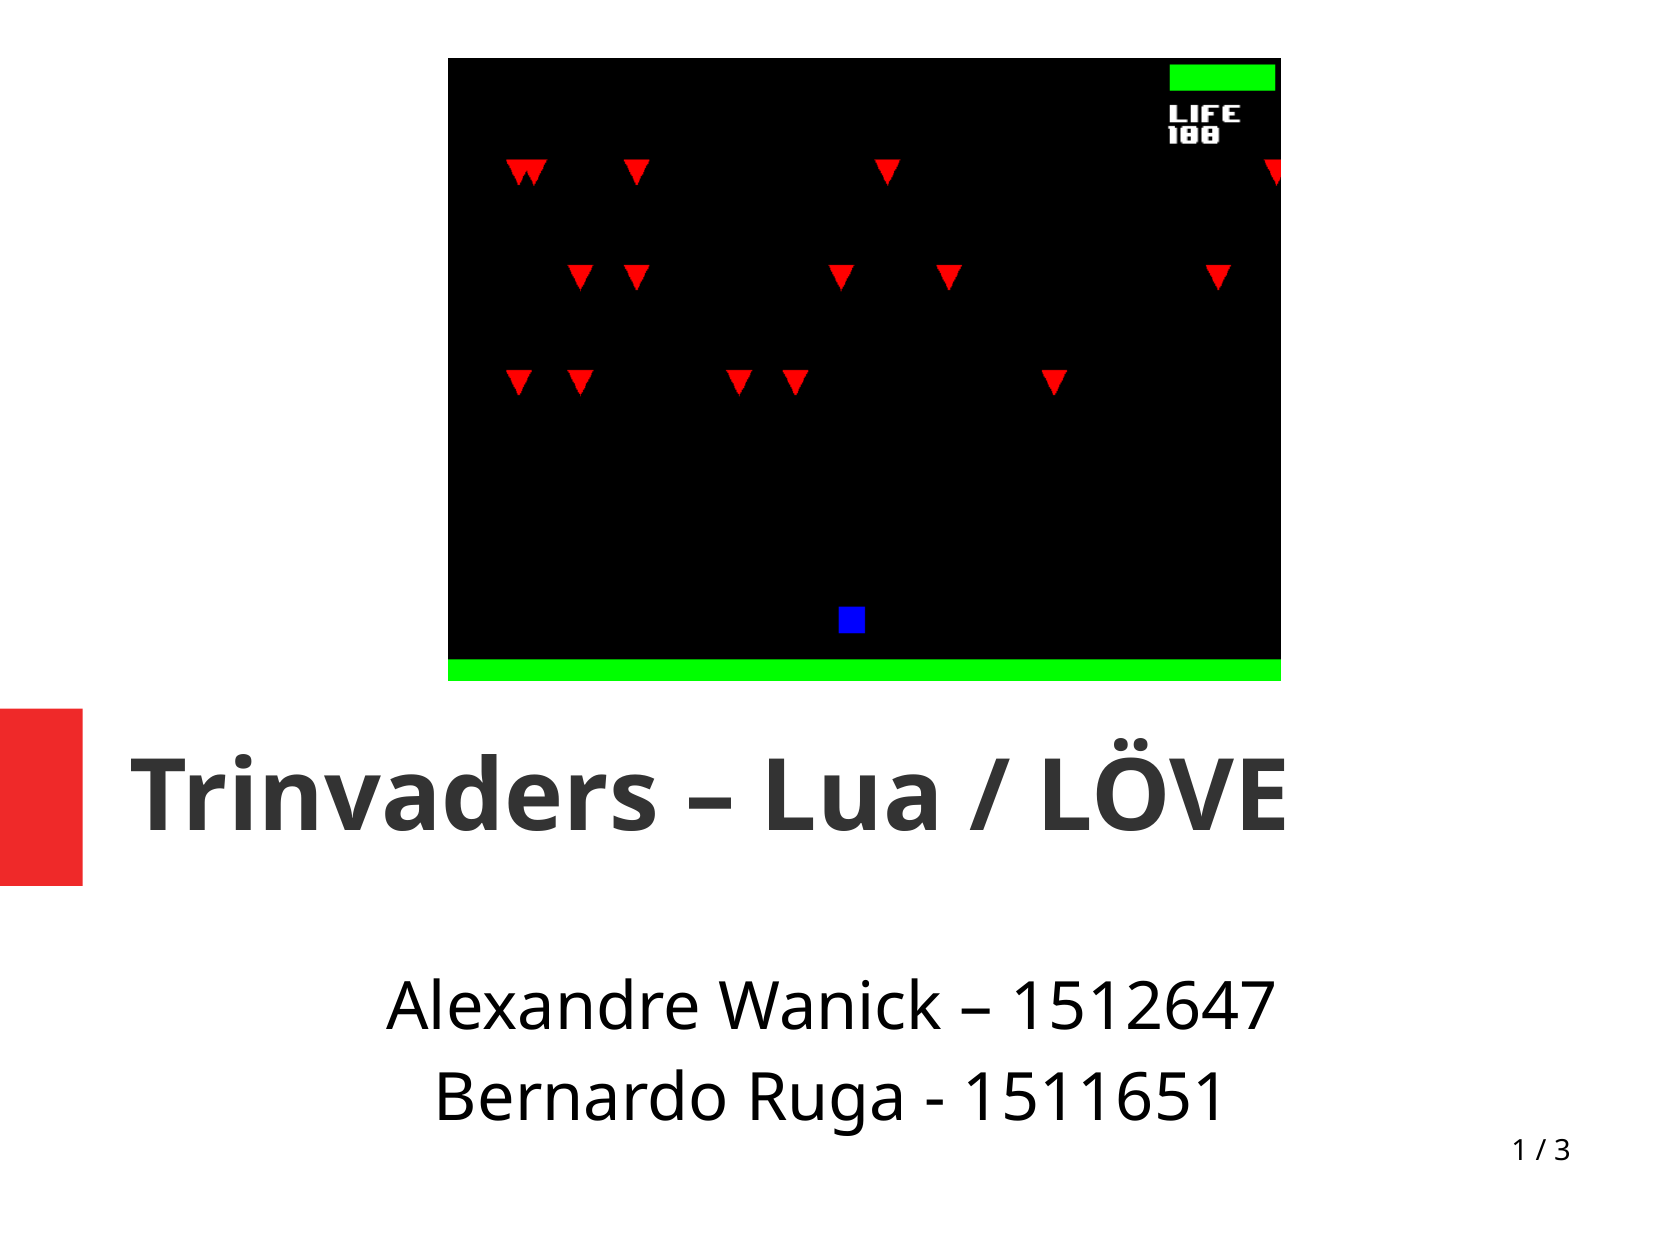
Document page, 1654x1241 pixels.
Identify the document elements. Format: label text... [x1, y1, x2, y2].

picture [448, 58, 1281, 681]
subtitle Alexandre Wanick – 1512647 Bernardo Ruga - 1511651 [129, 958, 1536, 1140]
title Trinvaders – Lua / LÖVE [129, 673, 1536, 910]
